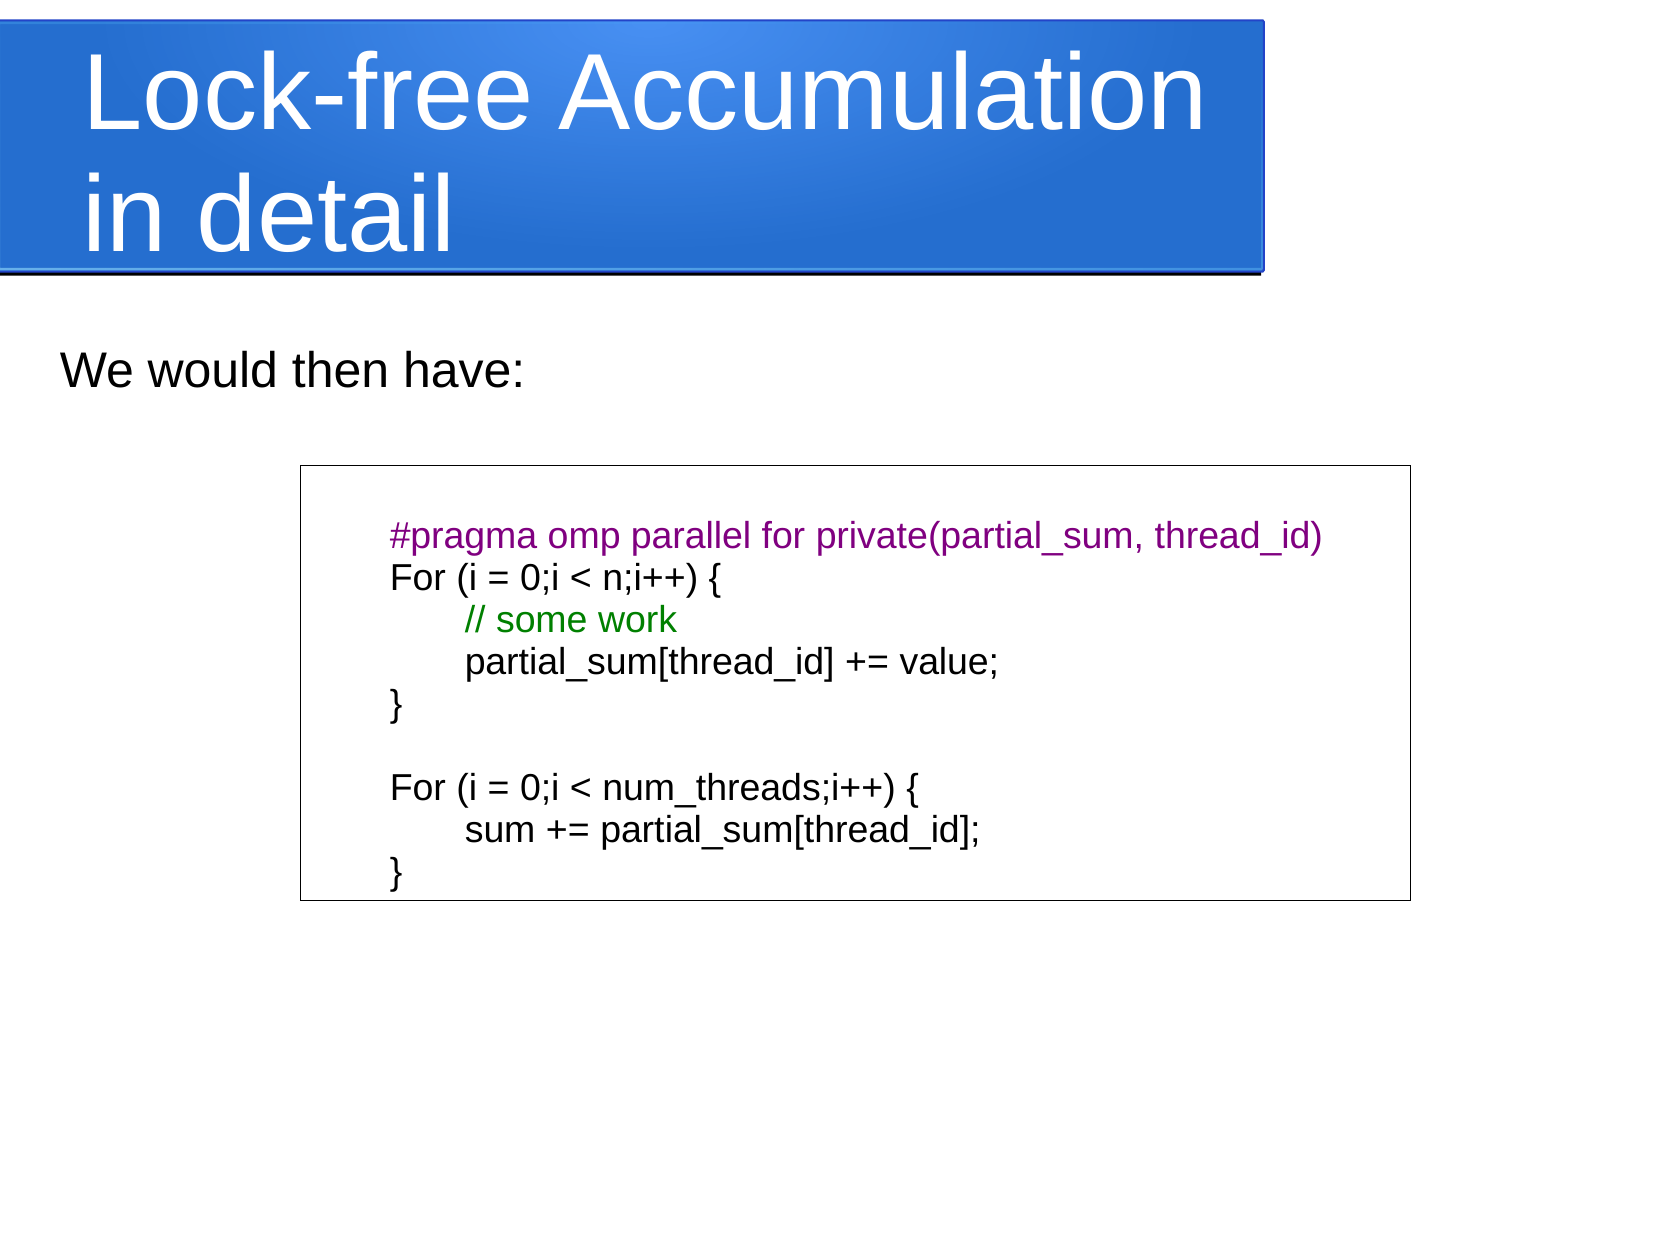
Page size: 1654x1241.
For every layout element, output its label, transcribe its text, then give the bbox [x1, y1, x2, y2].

text_box #pragma omp parallel for private(partial_sum, thread_id) For (i = 0;i < n;i++) { // some work partial_sum[thread_id] += value; } For (i = 0;i < num_threads;i++) { sum += partial_sum[thread_id]; } [300, 465, 1411, 901]
title Lock-free Accumulation in detail [82, 31, 1250, 275]
text_box We would then have: [45, 334, 661, 406]
